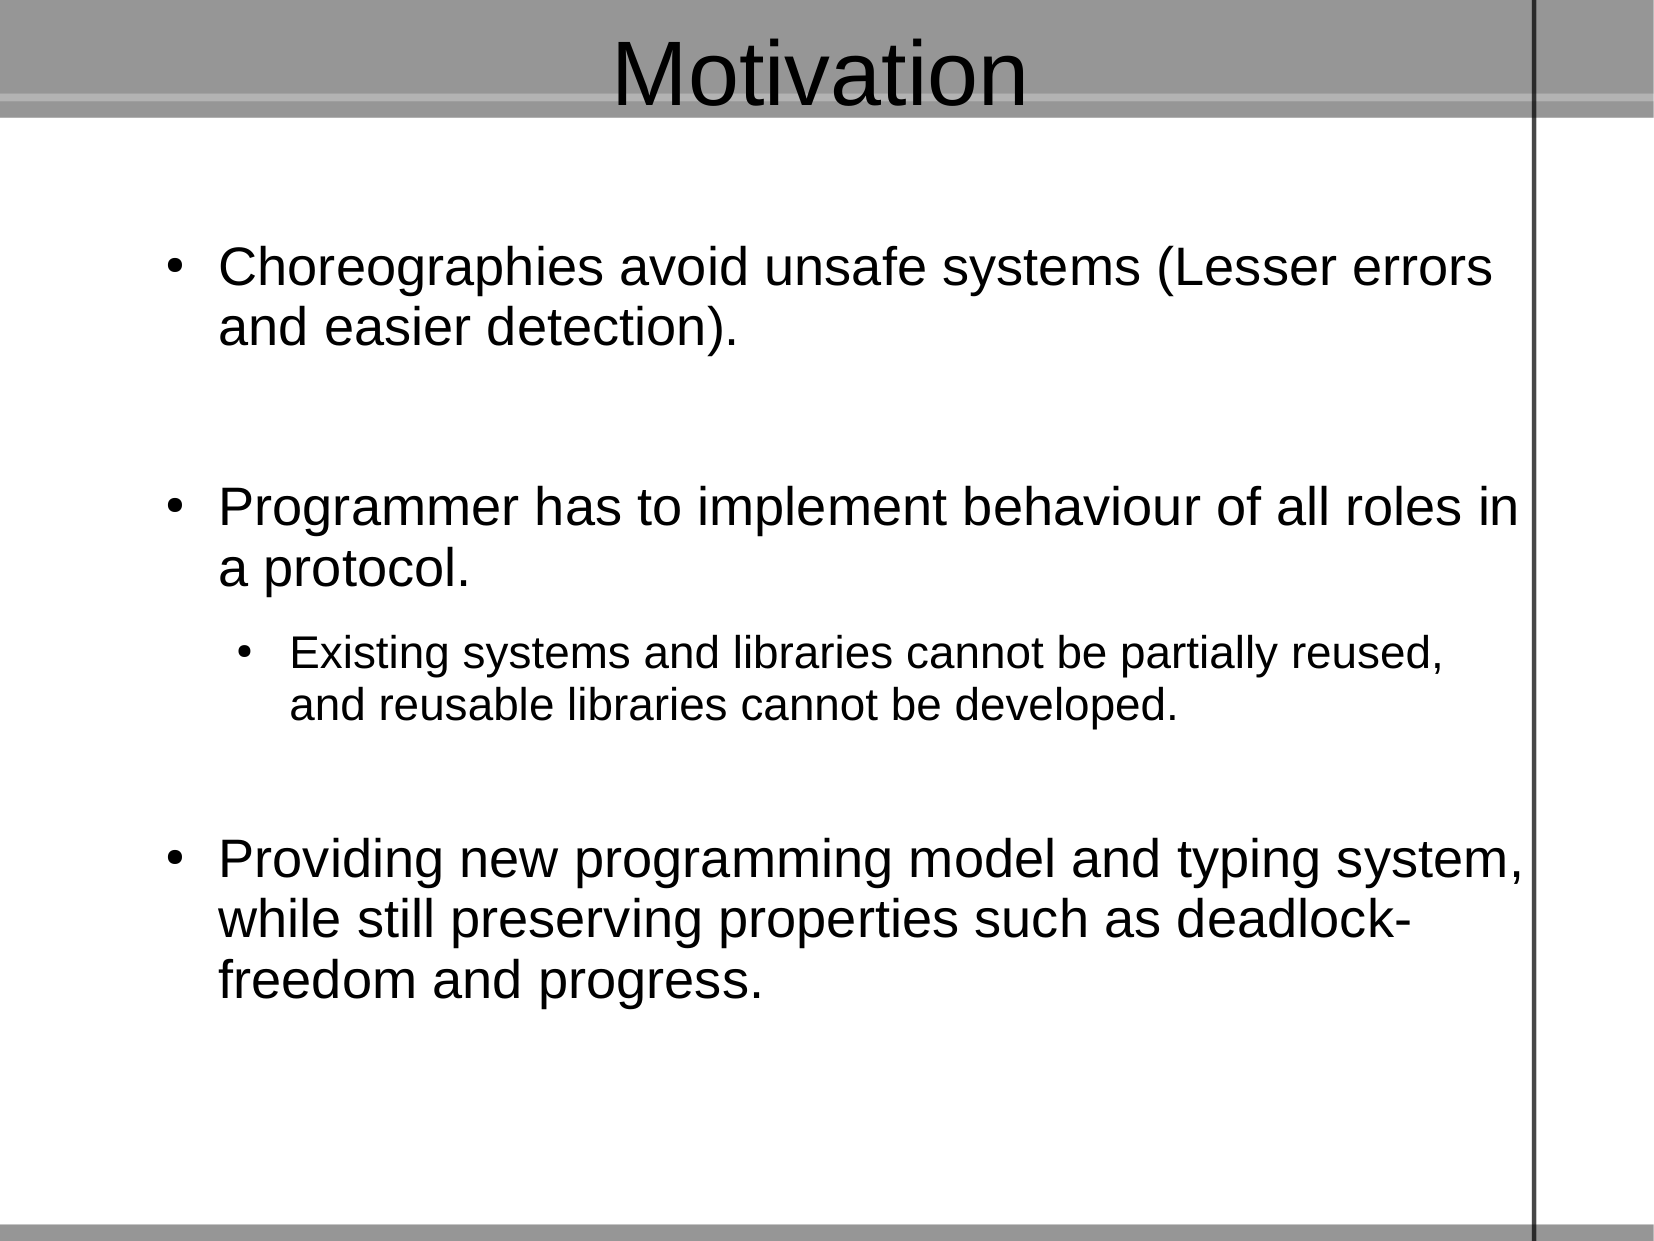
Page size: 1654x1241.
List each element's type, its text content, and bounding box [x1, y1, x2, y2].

title Motivation [76, 0, 1565, 178]
list Choreographies avoid unsafe systems (Lesser errors and easier detection). Programmer has to implement behaviour of all roles in a protocol. Existing systems and libraries cannot be partially reused, and reusable libraries cannot be developed. Providing new programming model and typing system, while still preserving properties such as deadlock-freedom and progress. [147, 236, 1529, 1018]
picture [0, 0, 1654, 1241]
